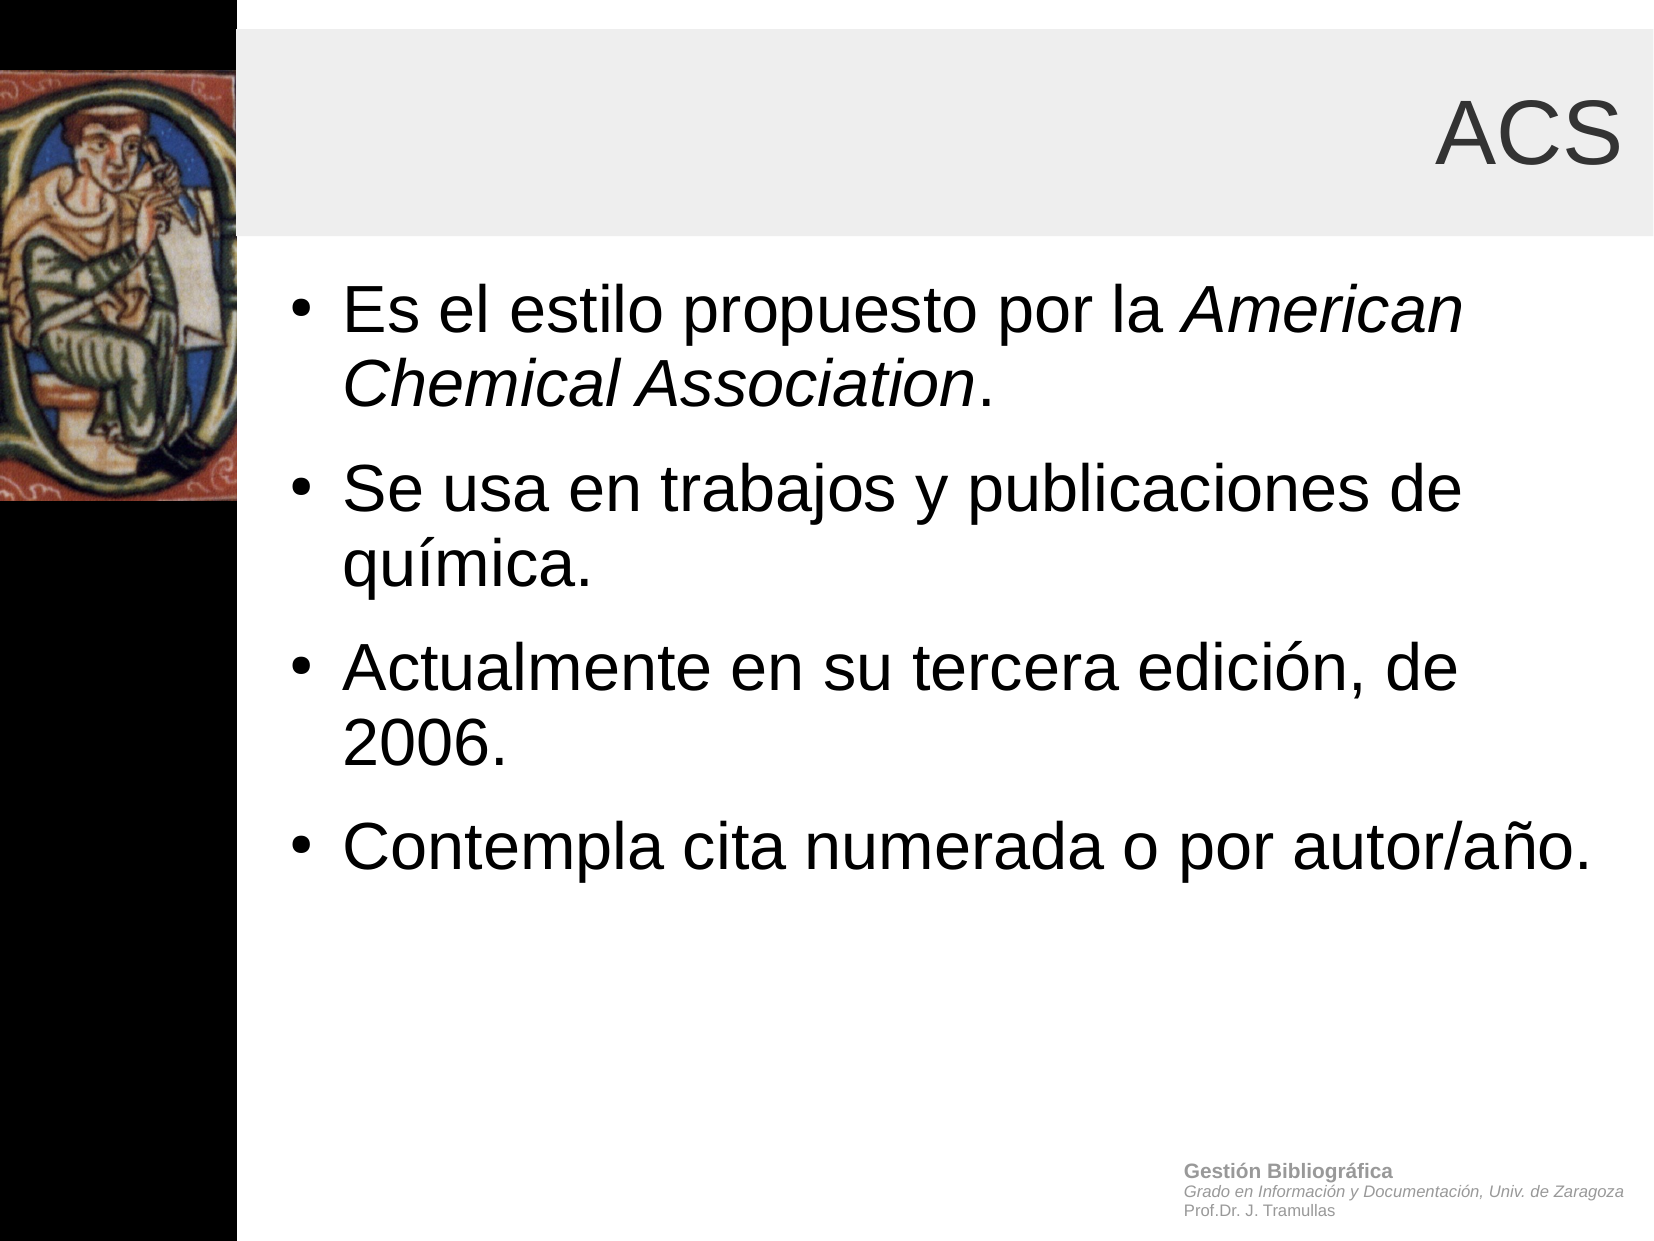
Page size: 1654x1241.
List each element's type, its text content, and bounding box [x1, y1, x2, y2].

list Es el estilo propuesto por la American Chemical Association. Se usa en trabajos y publicaciones de química. Actualmente en su tercera edición, de 2006. Contempla cita numerada o por autor/año. [271, 271, 1619, 1134]
title ACS [236, 29, 1654, 237]
picture [0, 70, 237, 501]
